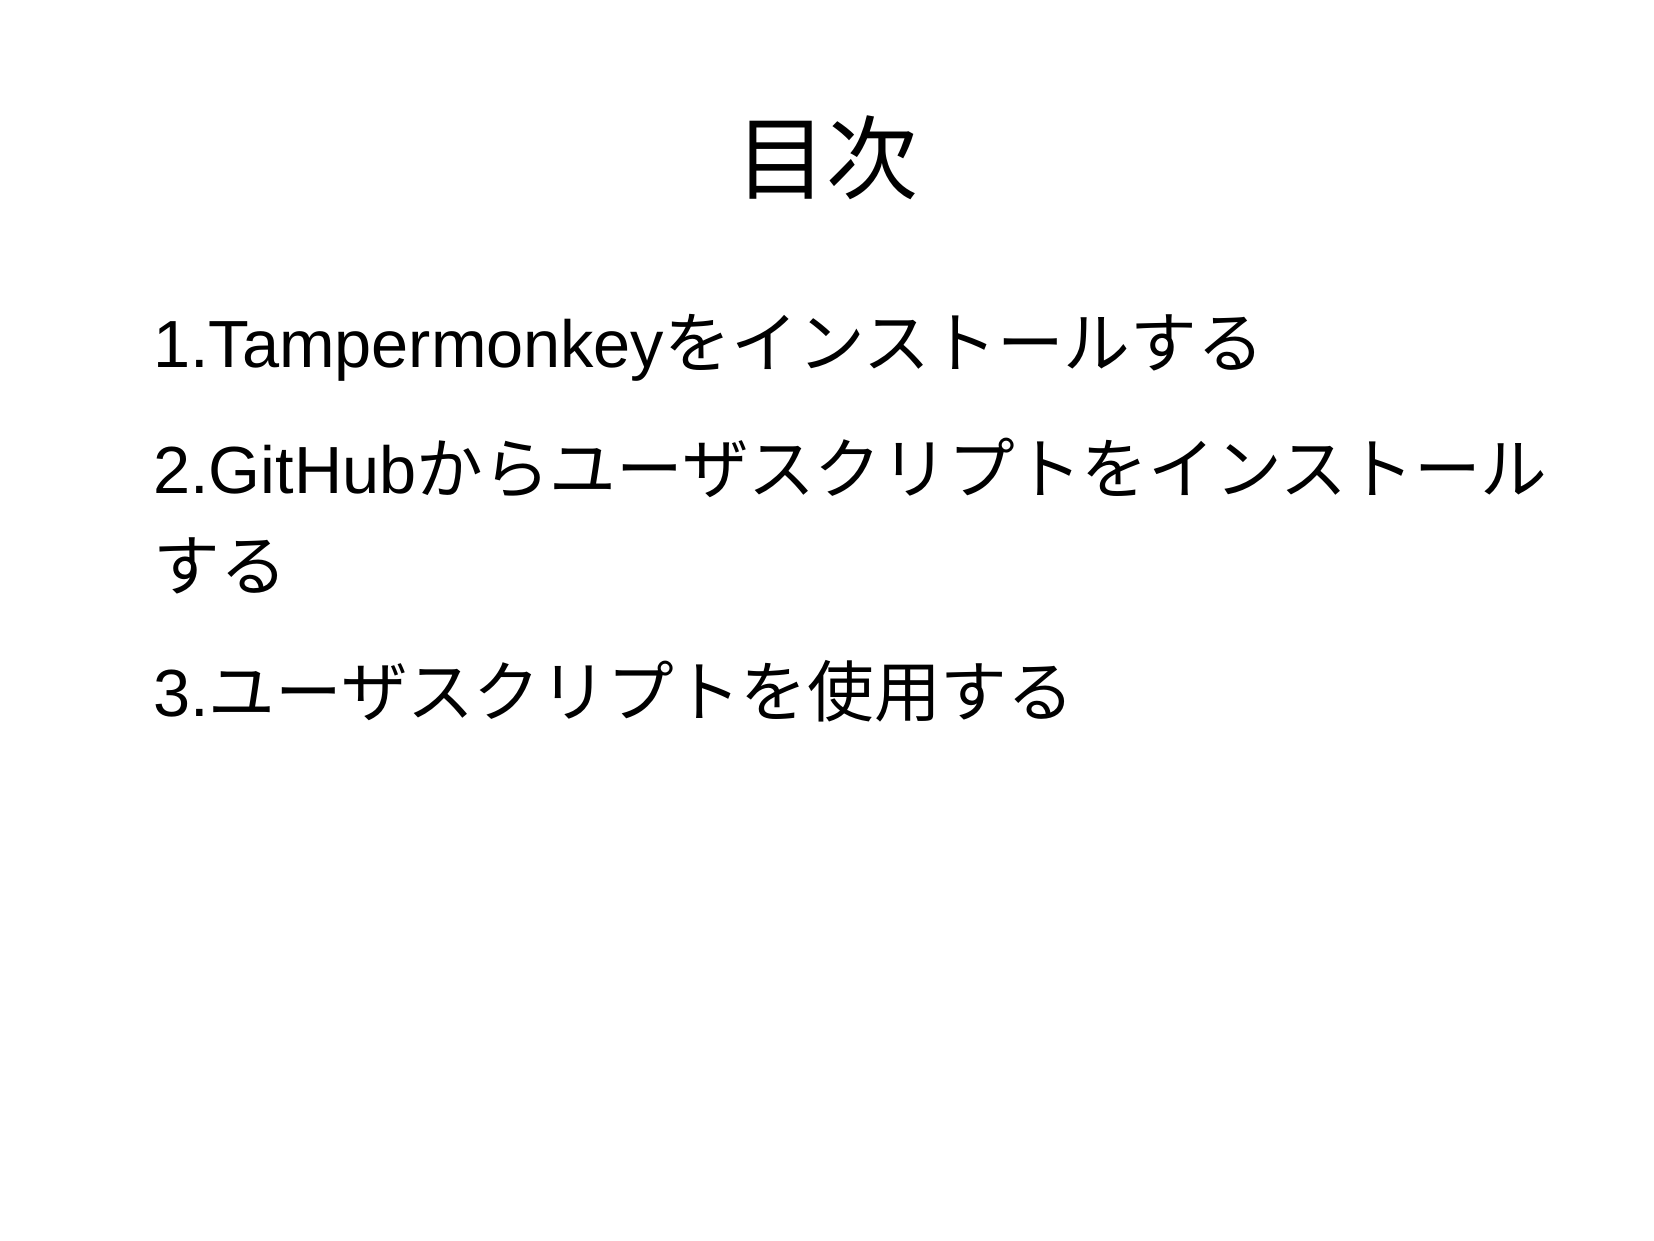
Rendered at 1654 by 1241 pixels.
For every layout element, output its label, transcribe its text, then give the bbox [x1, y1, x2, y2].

list 1.Tampermonkeyをインストールする 2.GitHubからユーザスクリプトをインストールする 3.ユーザスクリプトを使用する [82, 290, 1571, 1010]
title 目次 [82, 49, 1571, 257]
